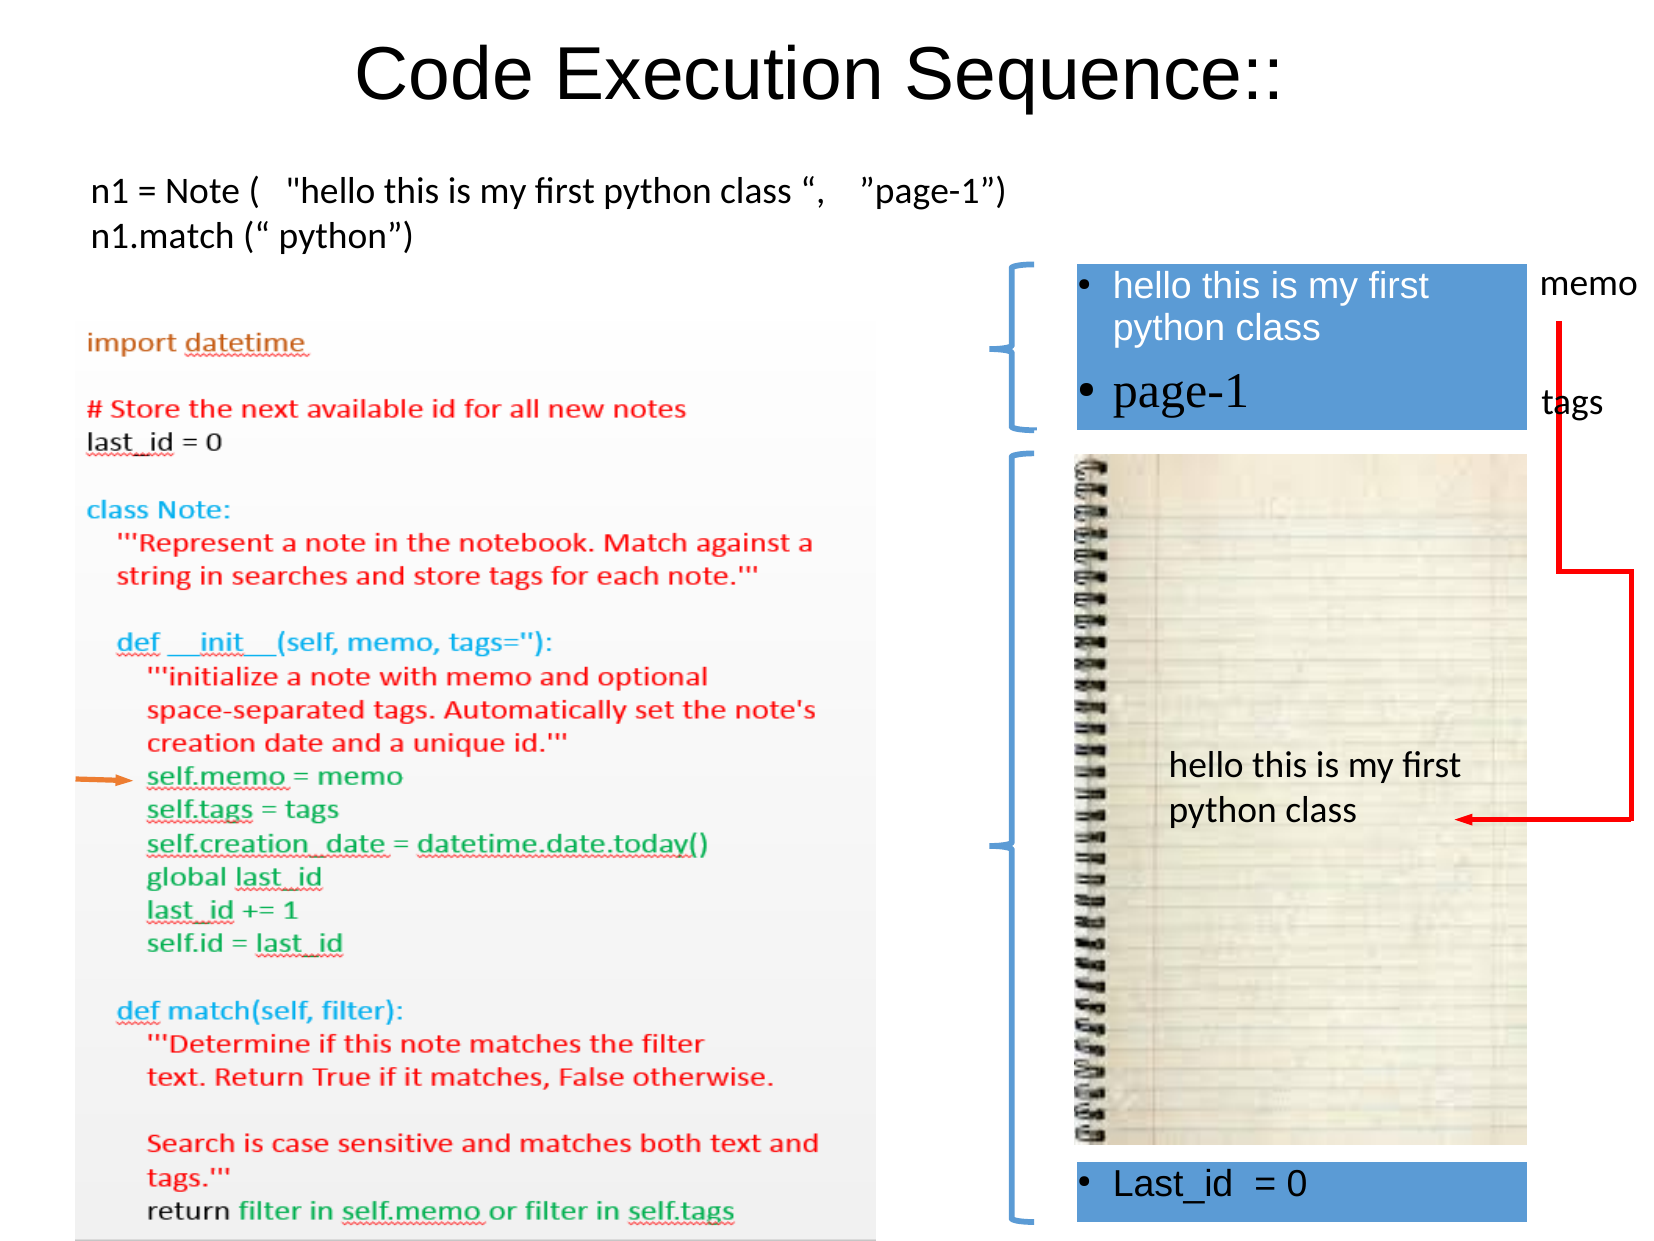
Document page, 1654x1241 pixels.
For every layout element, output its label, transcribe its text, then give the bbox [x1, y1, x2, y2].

picture [1074, 454, 1527, 1145]
text_box hello this is my first python class [1153, 732, 1492, 839]
text_box memo [1524, 250, 1654, 312]
table_header hello this is my first python class [1077, 264, 1527, 363]
text_box Code Execution Sequence:: [75, 18, 1564, 122]
picture [75, 321, 876, 1241]
text_box tags [1526, 369, 1654, 431]
text_box n1 = Note ( "hello this is my first python class “, ”page-1”) n1.match (“ python”) [76, 158, 1023, 263]
table_cell page-1 [1077, 363, 1527, 430]
table_header Last_id = 0 [1077, 1162, 1527, 1222]
